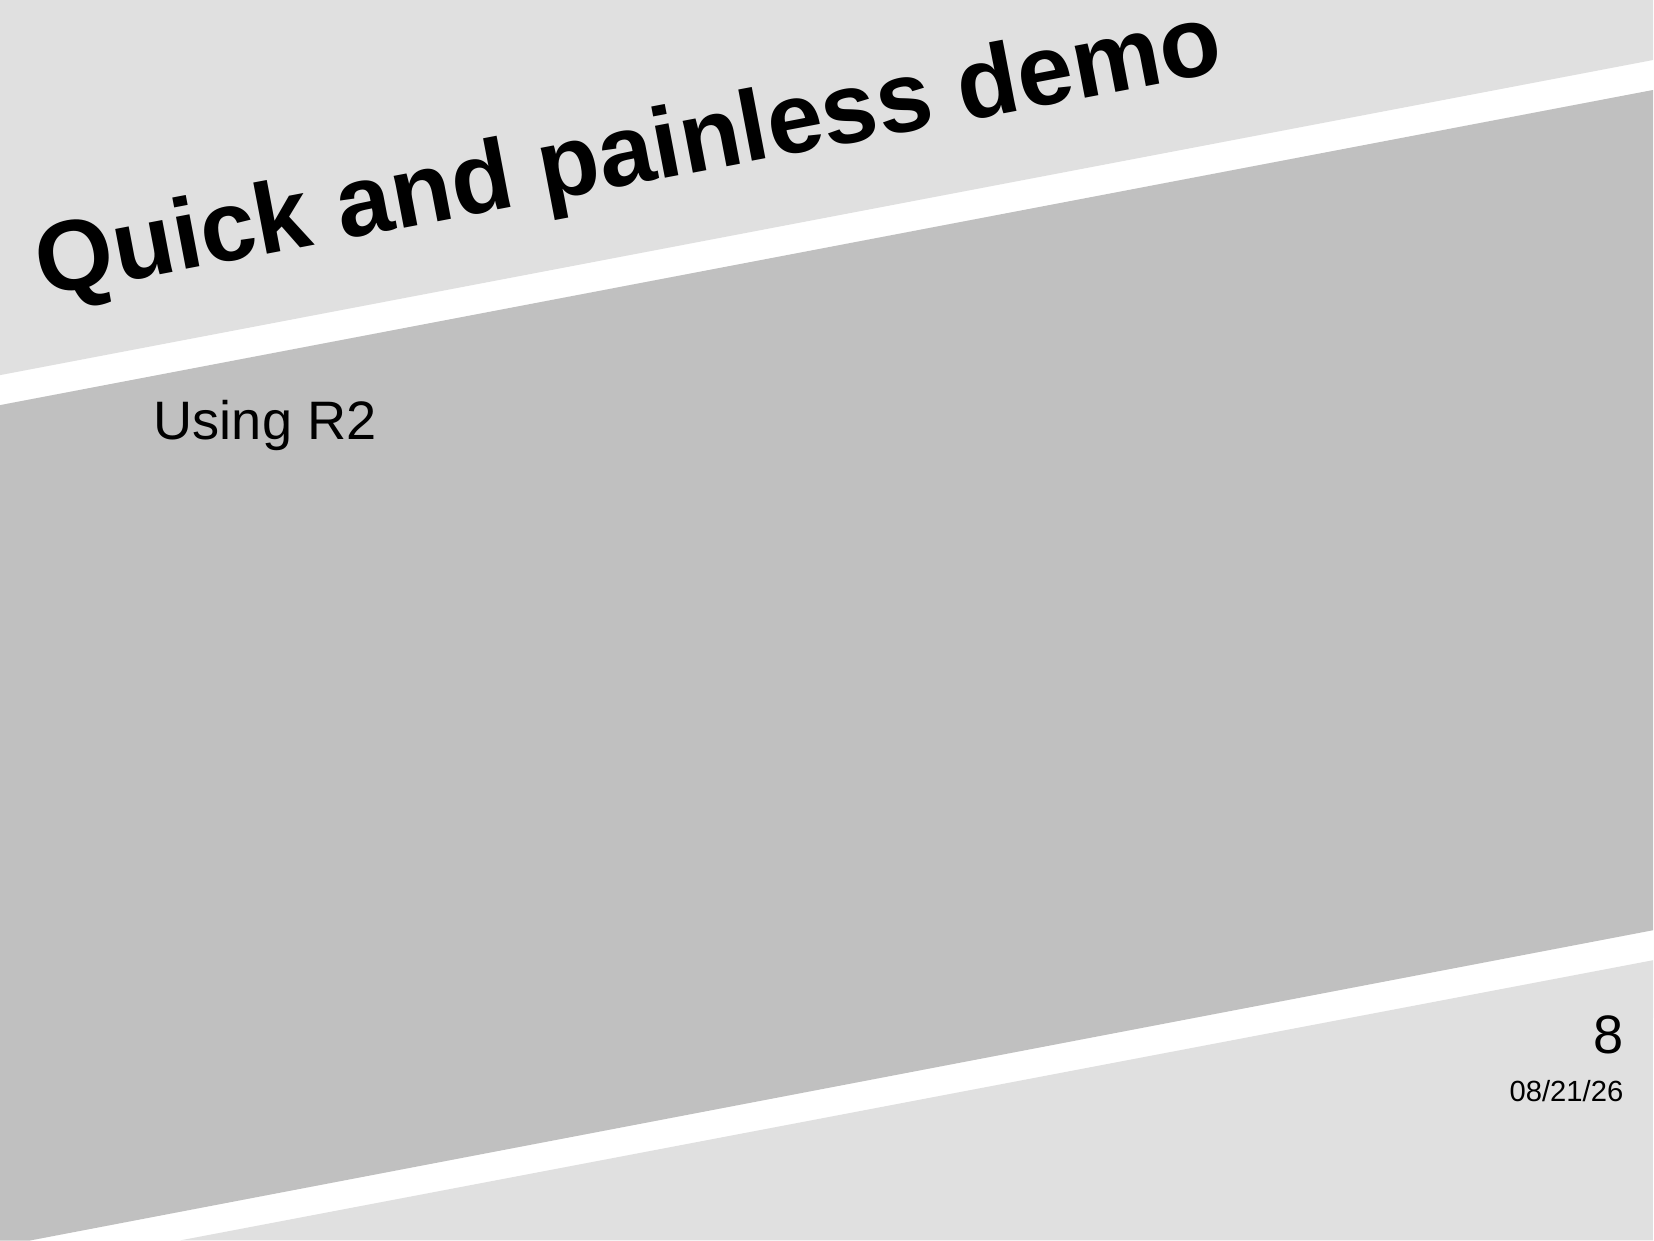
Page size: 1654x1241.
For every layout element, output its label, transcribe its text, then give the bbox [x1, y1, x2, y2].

list Using R2 [82, 390, 1538, 1036]
title Quick and painless demo [17, 0, 1518, 365]
